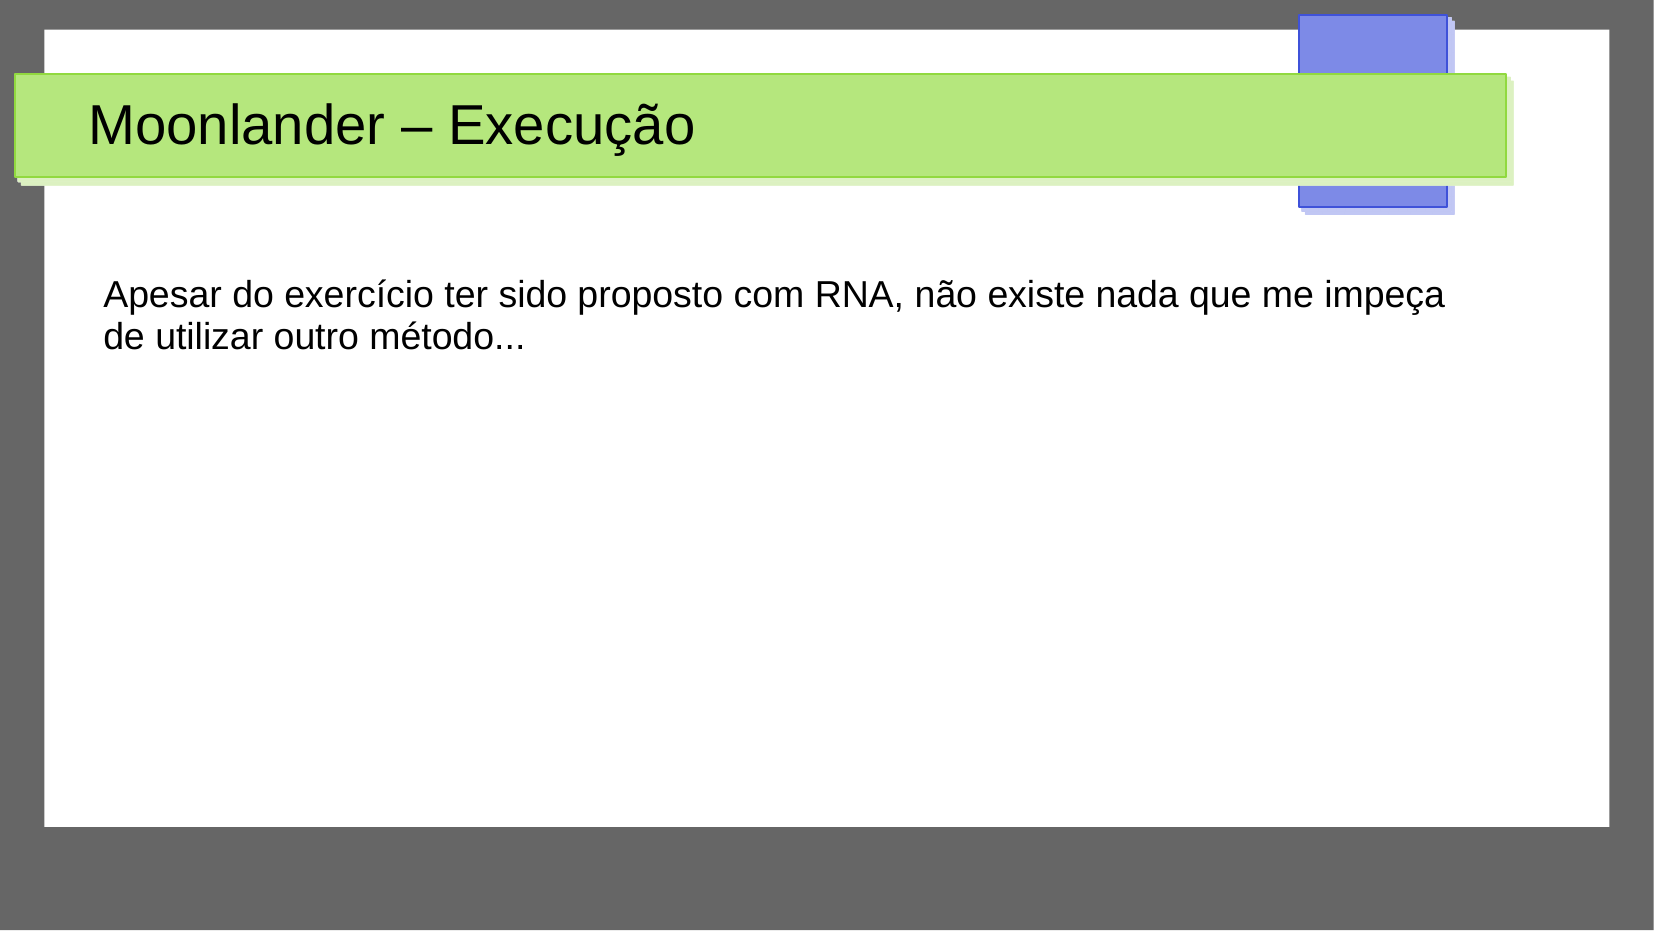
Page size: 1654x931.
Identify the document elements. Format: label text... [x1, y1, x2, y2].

text_box Apesar do exercício ter sido proposto com RNA, não existe nada que me impeça de utilizar outro método... [88, 265, 1477, 407]
title Moonlander – Execução [88, 73, 1506, 178]
